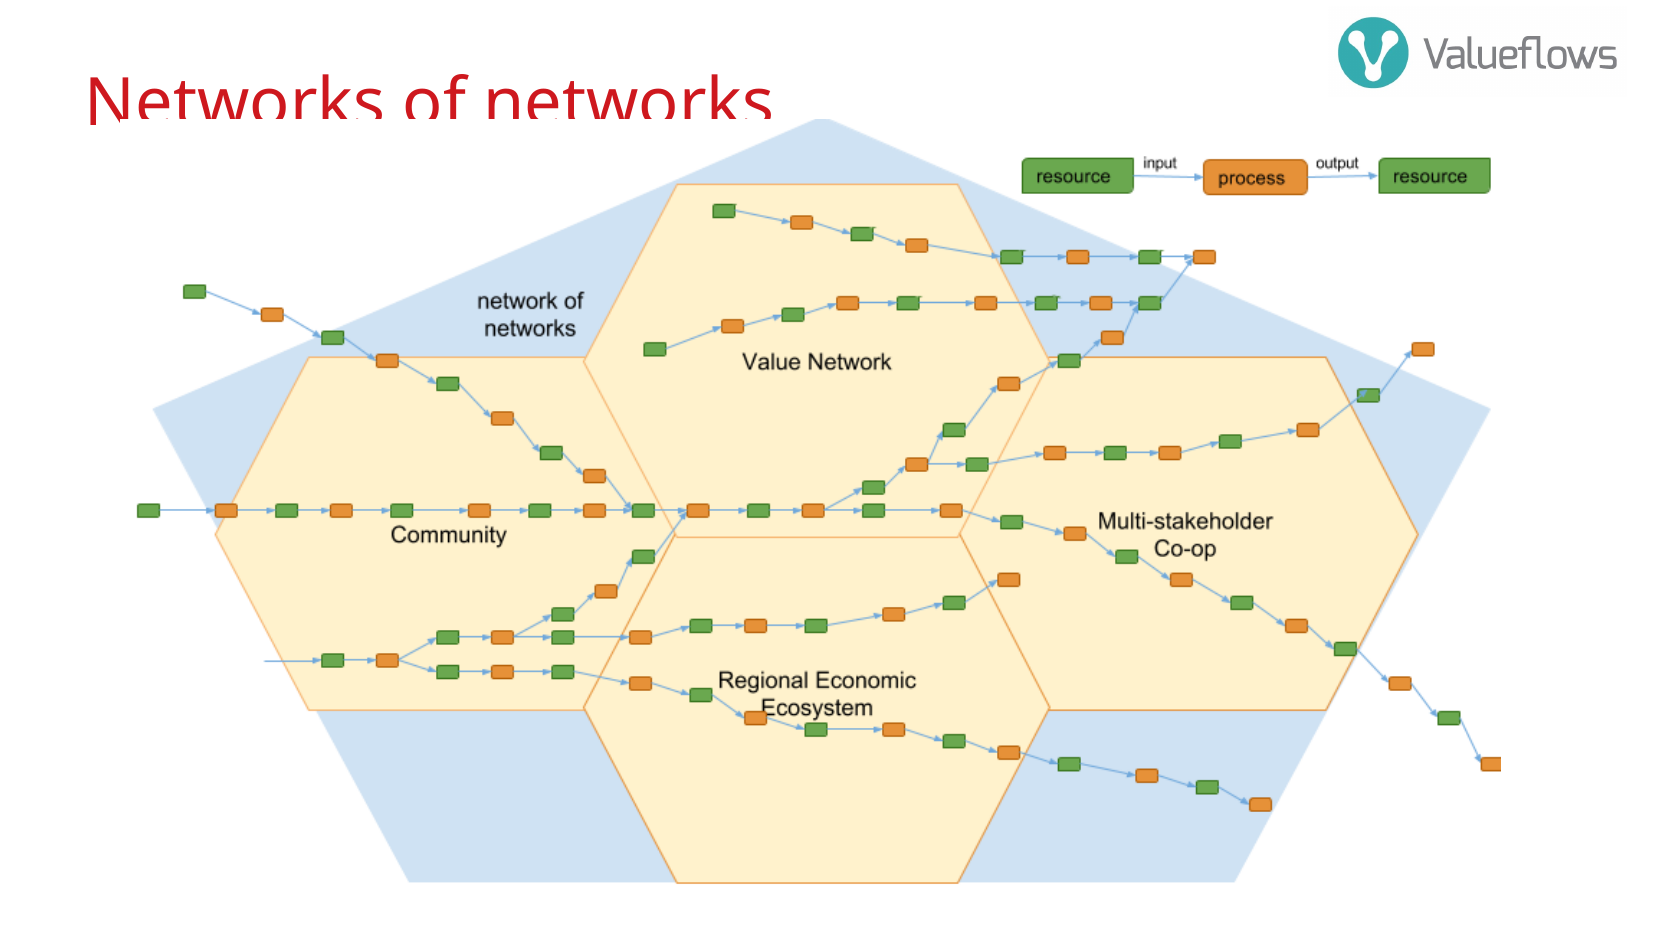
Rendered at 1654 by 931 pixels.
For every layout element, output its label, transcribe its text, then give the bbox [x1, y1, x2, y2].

picture [1328, 6, 1627, 97]
picture [120, 119, 1501, 897]
text_box Networks of networks [70, 46, 1389, 229]
